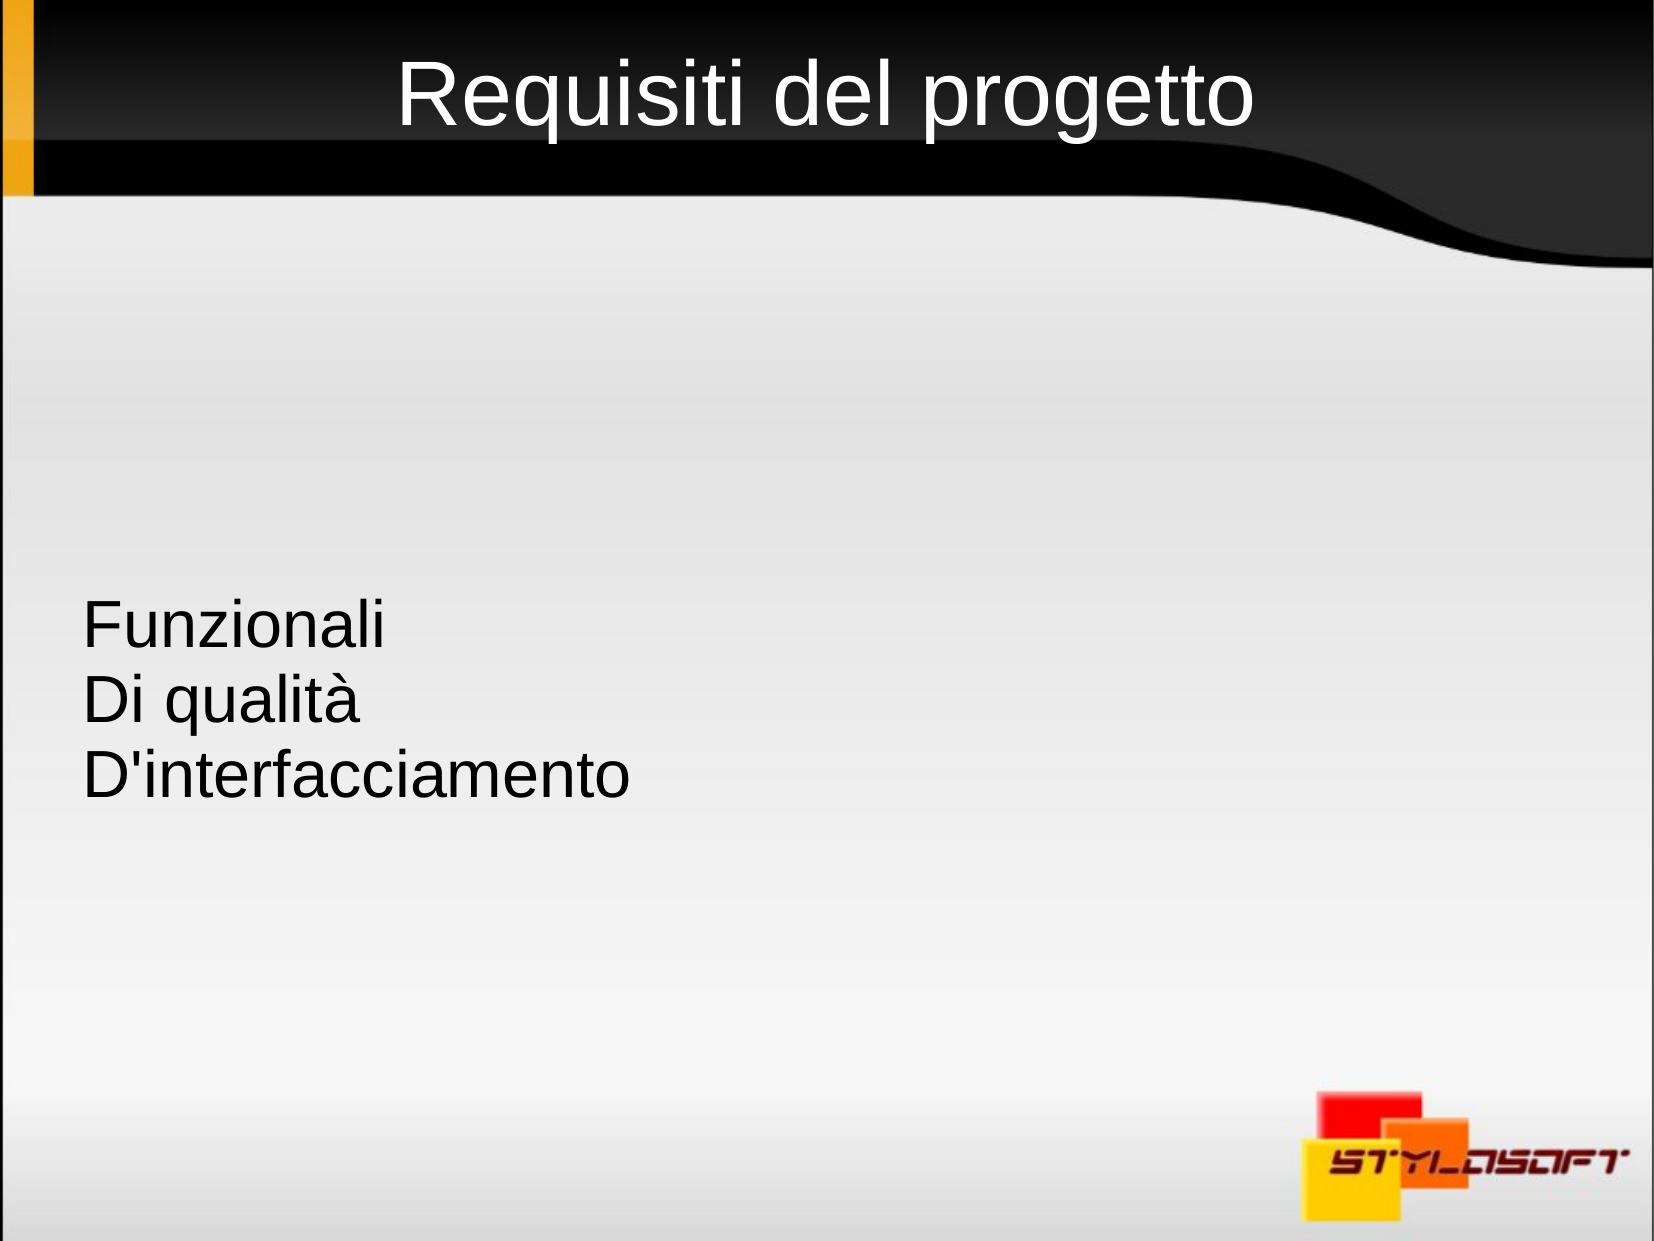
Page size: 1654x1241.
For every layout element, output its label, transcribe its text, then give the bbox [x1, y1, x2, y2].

title Requisiti del progetto [82, 0, 1571, 191]
subtitle Funzionali Di qualità D'interfacciamento [82, 297, 1571, 1102]
picture [0, 0, 1654, 1241]
